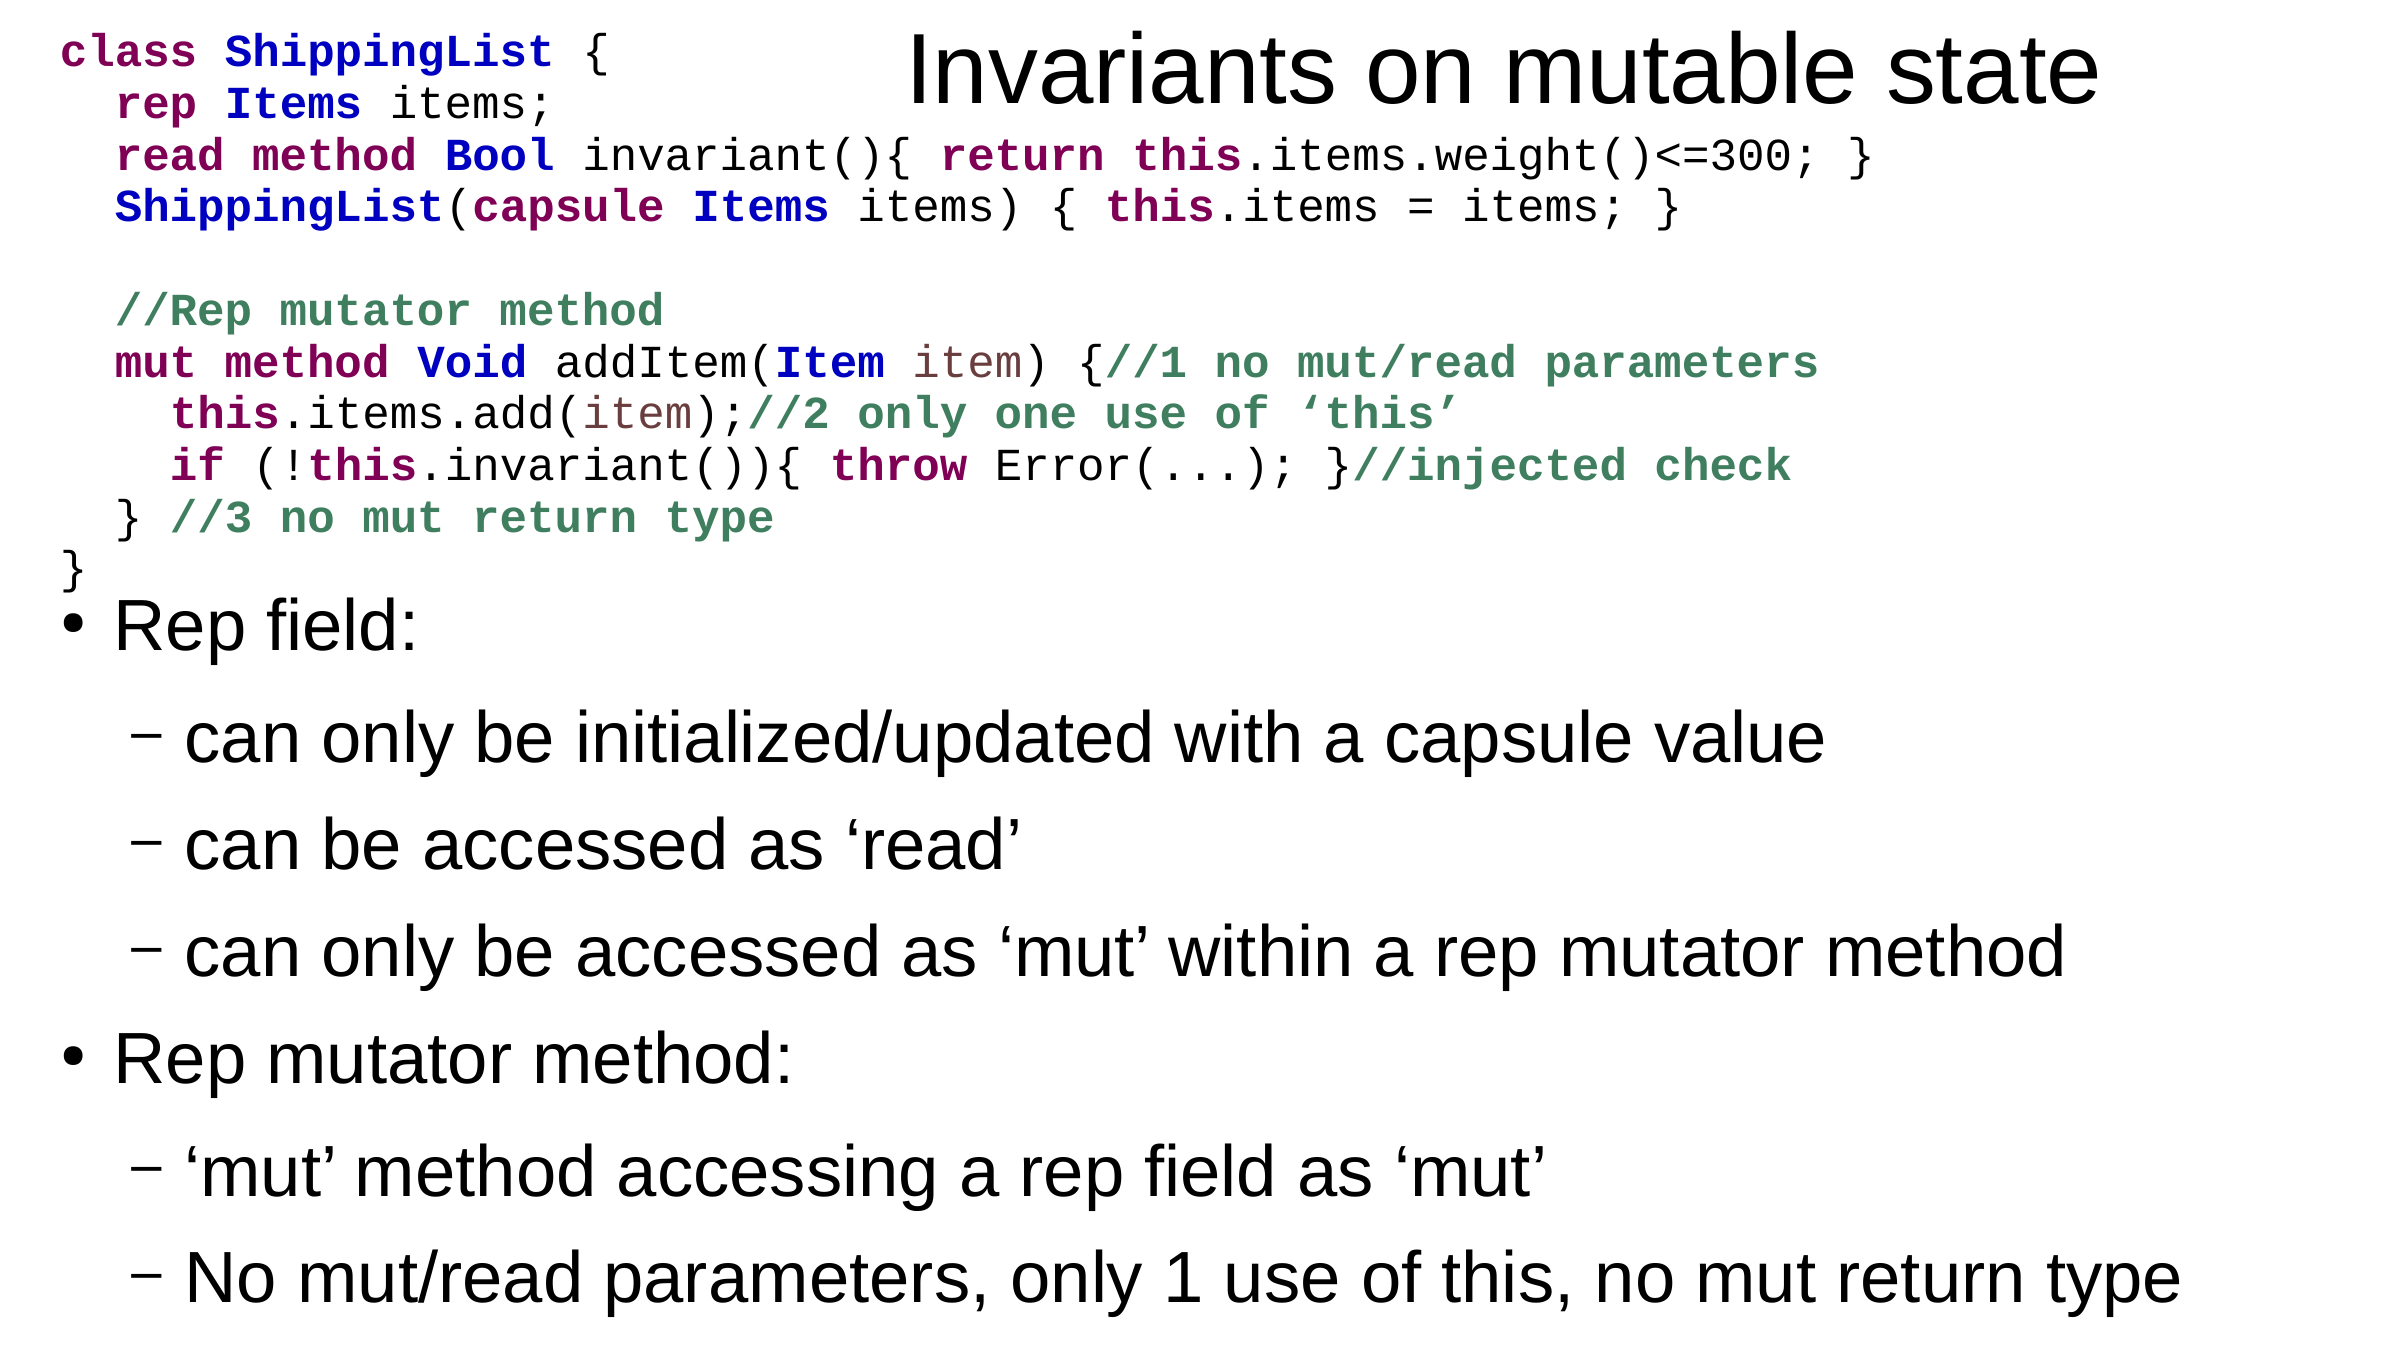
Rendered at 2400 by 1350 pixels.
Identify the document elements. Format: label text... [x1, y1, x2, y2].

list Rep field: can only be initialized/updated with a capsule value can be accessed as ‘read’ can only be accessed as ‘mut’ within a rep mutator method Rep mutator method: ‘mut’ method accessing a rep field as ‘mut’ No mut/read parameters, only 1 use of this, no mut return type [42, 584, 2328, 1350]
title Invariants on mutable state [765, 0, 2244, 182]
text_box class ShippingList { rep Items items; read method Bool invariant(){ return this.items.weight()<=300; } ShippingList(capsule Items items) { this.items = items; } //Rep mutator method mut method Void addItem(Item item) {//1 no mut/read parameters this.items.add(item);//2 only one use of ‘this’ if (!this.invariant()){ throw Error(...); }//injected check } //3 no mut return type } [45, 21, 2026, 657]
